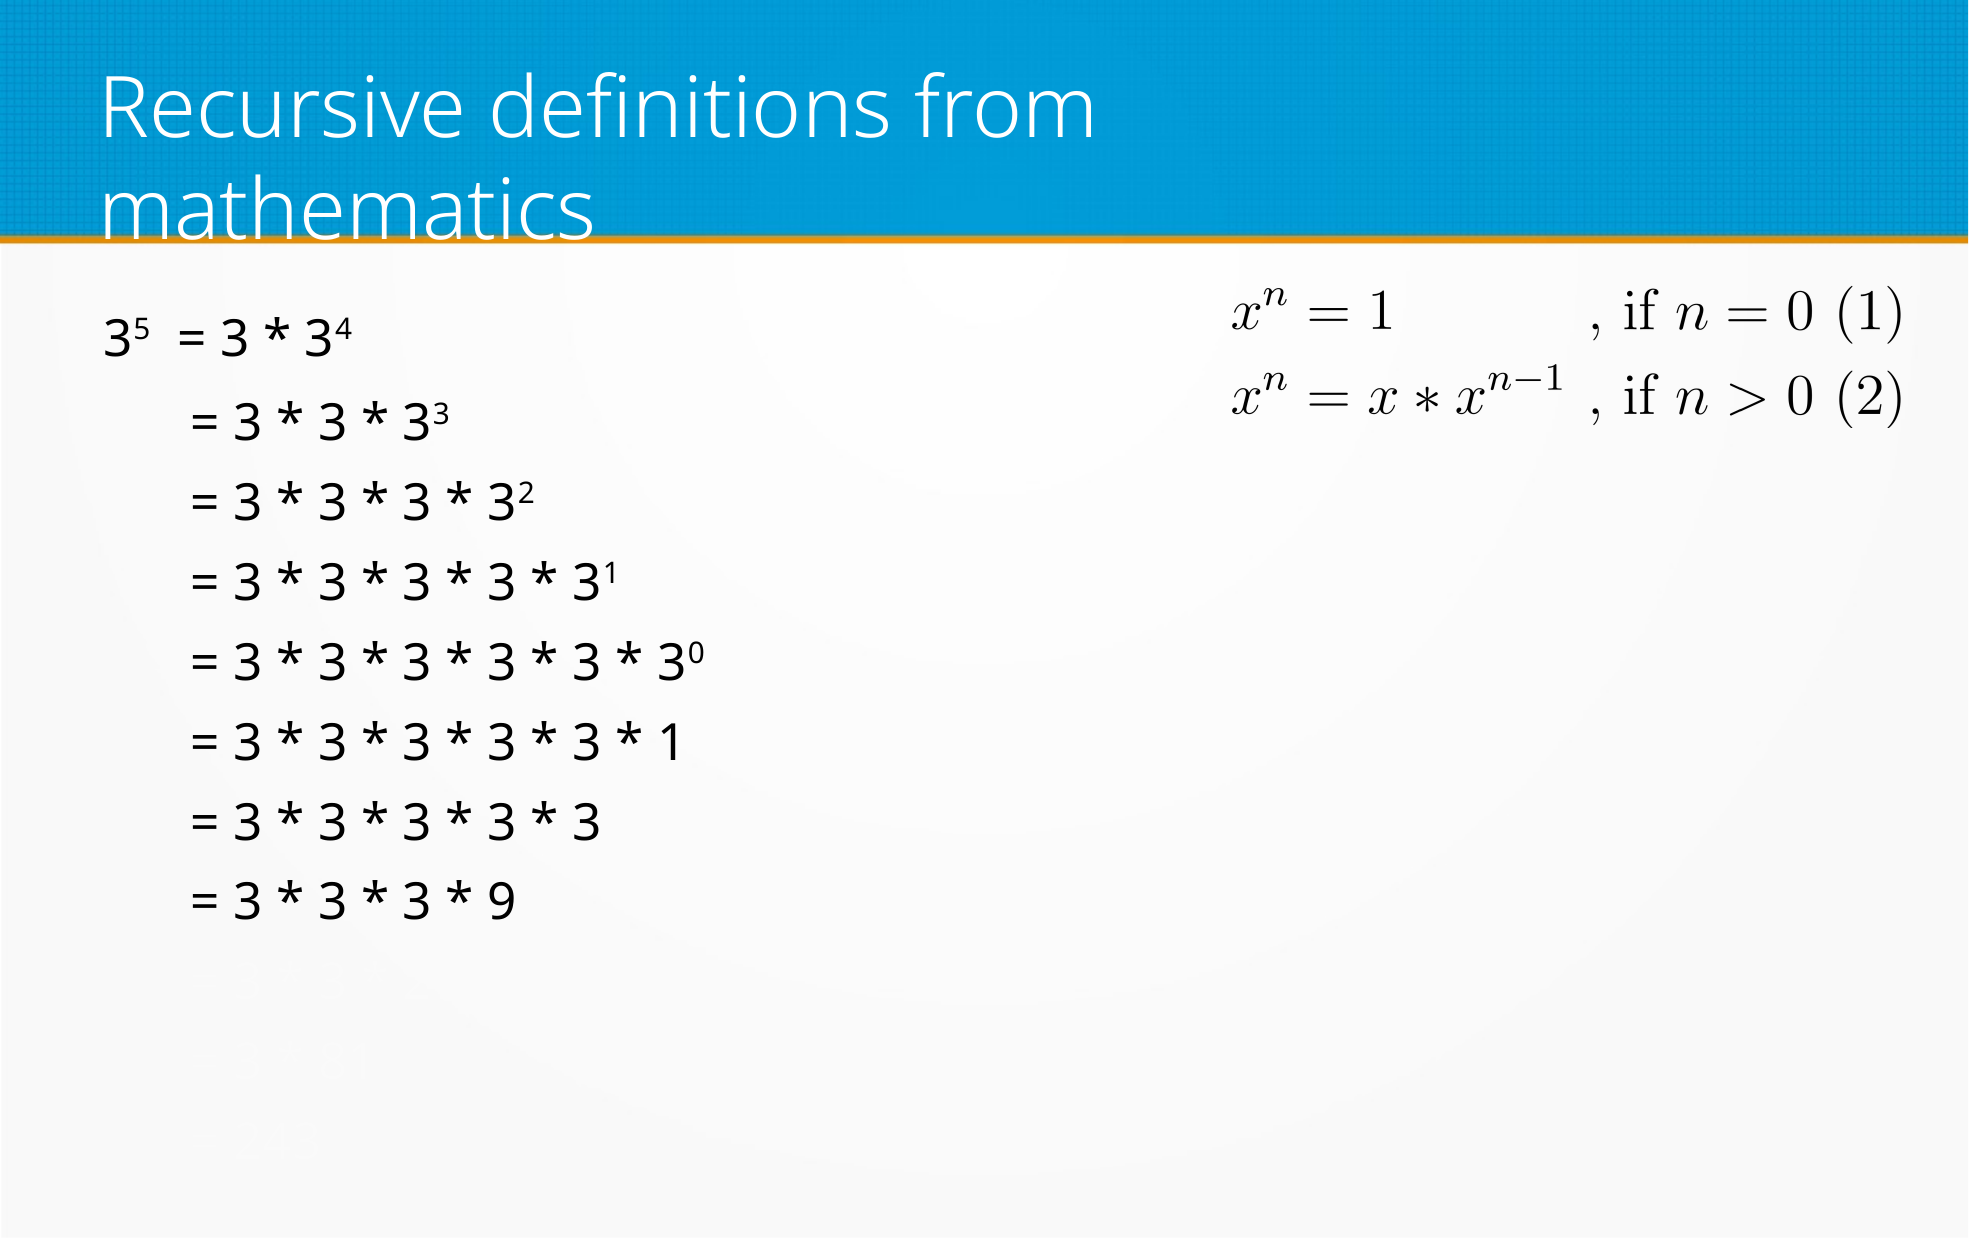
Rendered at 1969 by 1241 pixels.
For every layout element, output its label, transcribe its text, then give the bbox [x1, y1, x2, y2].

picture [0, 233, 1969, 1241]
list 35 = 3 * 34 = 3 * 3 * 33 = 3 * 3 * 3 * 32 = 3 * 3 * 3 * 3 * 31 = 3 * 3 * 3 * 3 * 3 * 30 = 3 * 3 * 3 * 3 * 3 * 1 = 3 * 3 * 3 * 3 * 3 = 3 * 3 * 3 * 9 = 3 * 3 * 27 = 3 * 81 = 243 [90, 305, 1862, 1171]
title Recursive definitions from mathematics [98, 49, 1870, 257]
